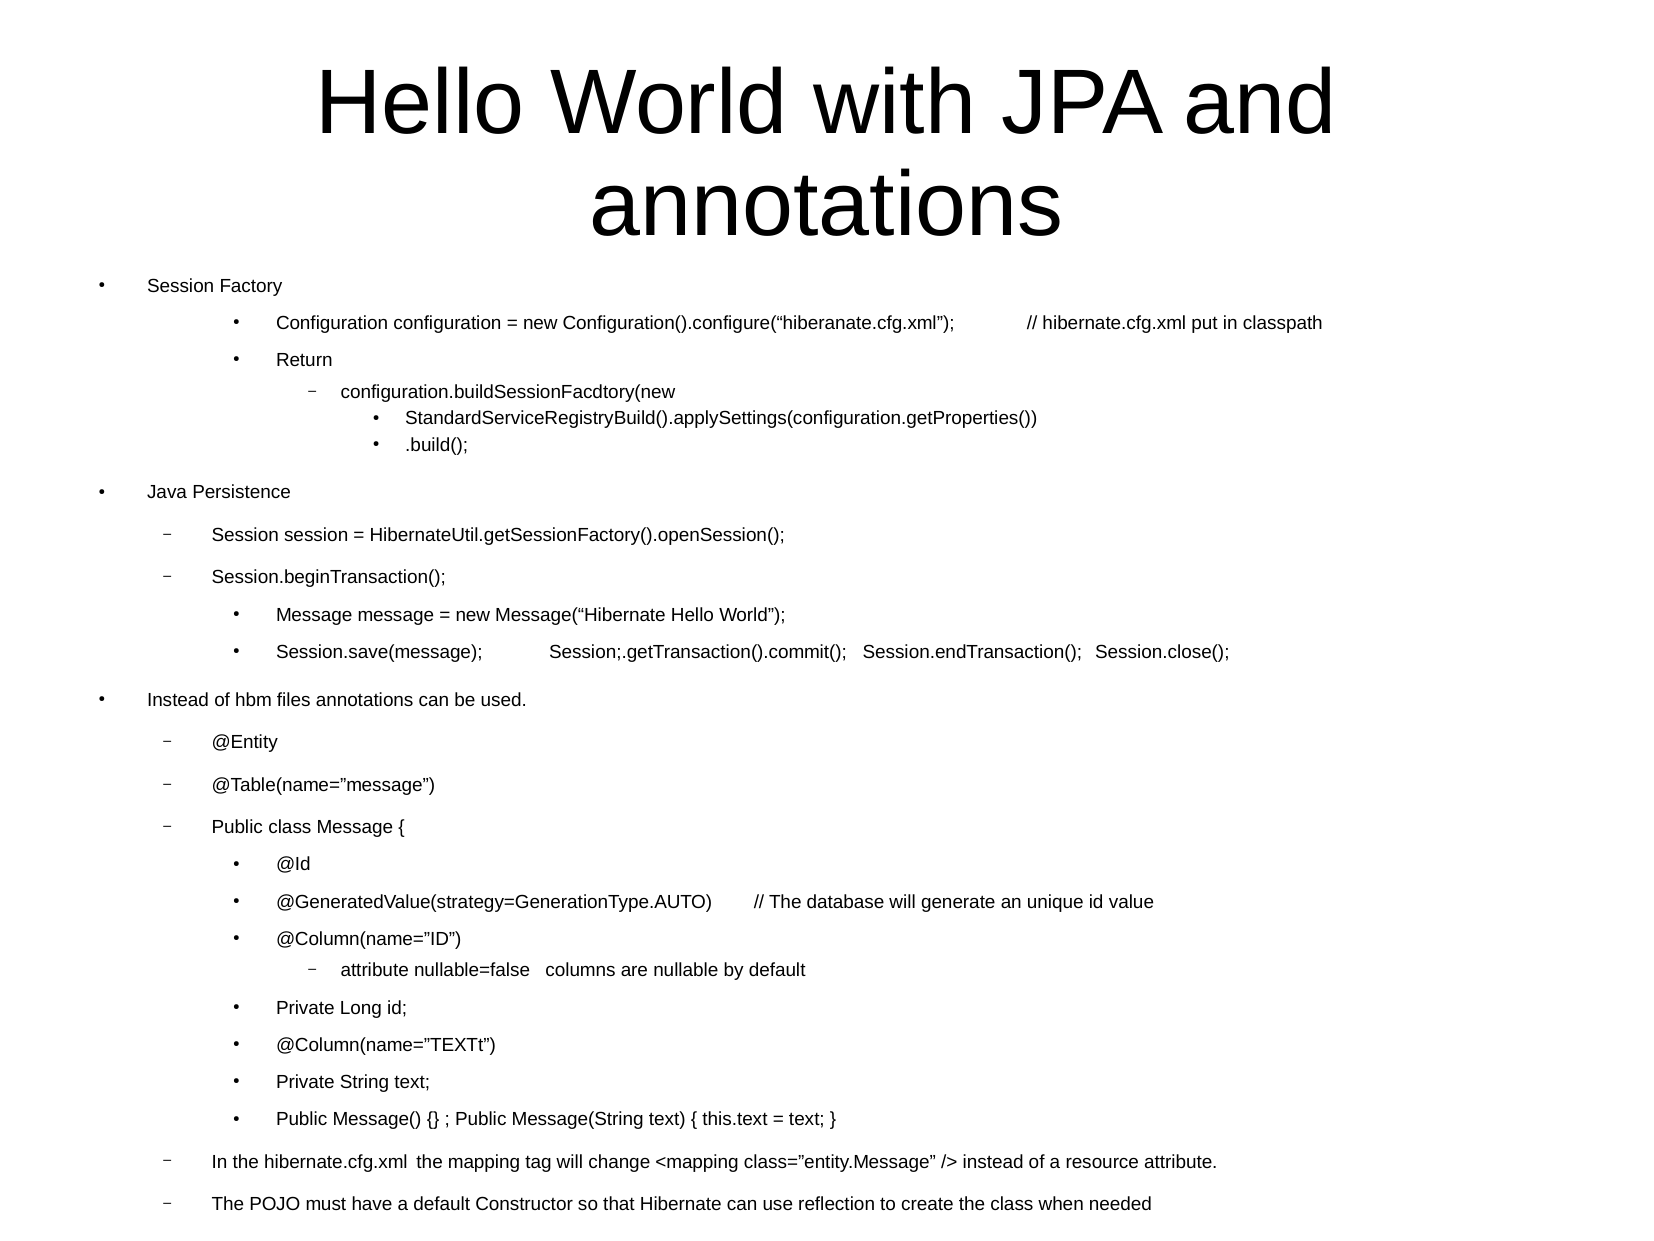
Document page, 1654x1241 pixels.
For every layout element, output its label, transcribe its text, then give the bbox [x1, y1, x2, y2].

title Hello World with JPA and annotations [82, 49, 1571, 257]
list Session Factory Configuration configuration = new Configuration().configure(“hiberanate.cfg.xml”); // hibernate.cfg.xml put in classpath Return configuration.buildSessionFacdtory(new StandardServiceRegistryBuild().applySettings(configuration.getProperties()) .build(); Java Persistence Session session = HibernateUtil.getSessionFactory().openSession(); Session.beginTransaction(); Message message = new Message(“Hibernate Hello World”); Session.save(message); Session;.getTransaction().commit(); Session.endTransaction(); Session.close(); Instead of hbm files annotations can be used. @Entity @Table(name=”message”) Public class Message { @Id @GeneratedValue(strategy=GenerationType.AUTO) // The database will generate an unique id value @Column(name=”ID”) attribute nullable=false columns are nullable by default Private Long id; @Column(name=”TEXTt”) Private String text; Public Message() {} ; Public Message(String text) { this.text = text; } In the hibernate.cfg.xml the mapping tag will change <mapping class=”entity.Message” /> instead of a resource attribute. The POJO must have a default Constructor so that Hibernate can use reflection to create the class when needed [82, 275, 1571, 1216]
